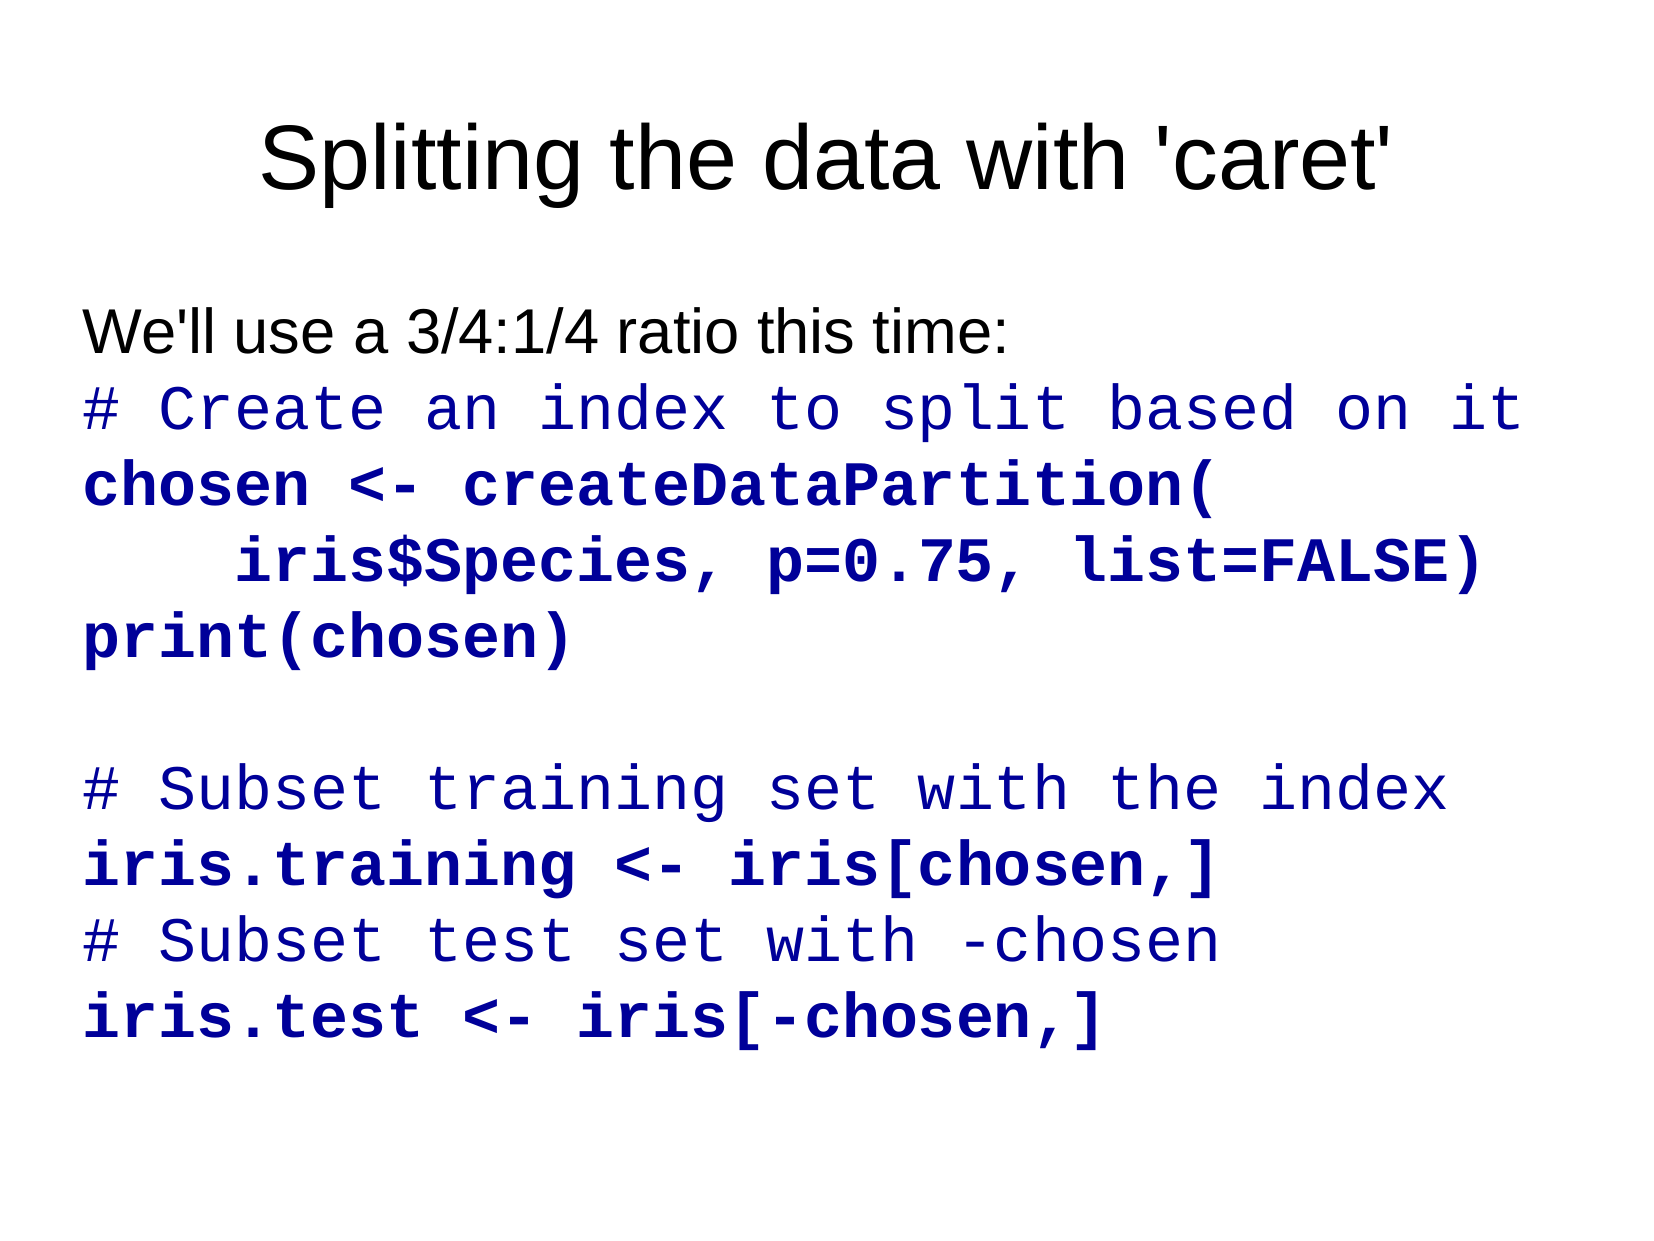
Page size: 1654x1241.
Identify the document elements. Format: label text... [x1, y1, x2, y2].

text_box We'll use a 3/4:1/4 ratio this time: # Create an index to split based on it chosen <- createDataPartition( iris$Species, p=0.75, list=FALSE) print(chosen) # Subset training set with the index iris.training <- iris[chosen,] # Subset test set with -chosen iris.test <- iris[-chosen,] [82, 290, 1571, 1087]
text_box Splitting the data with 'caret' [82, 49, 1571, 257]
